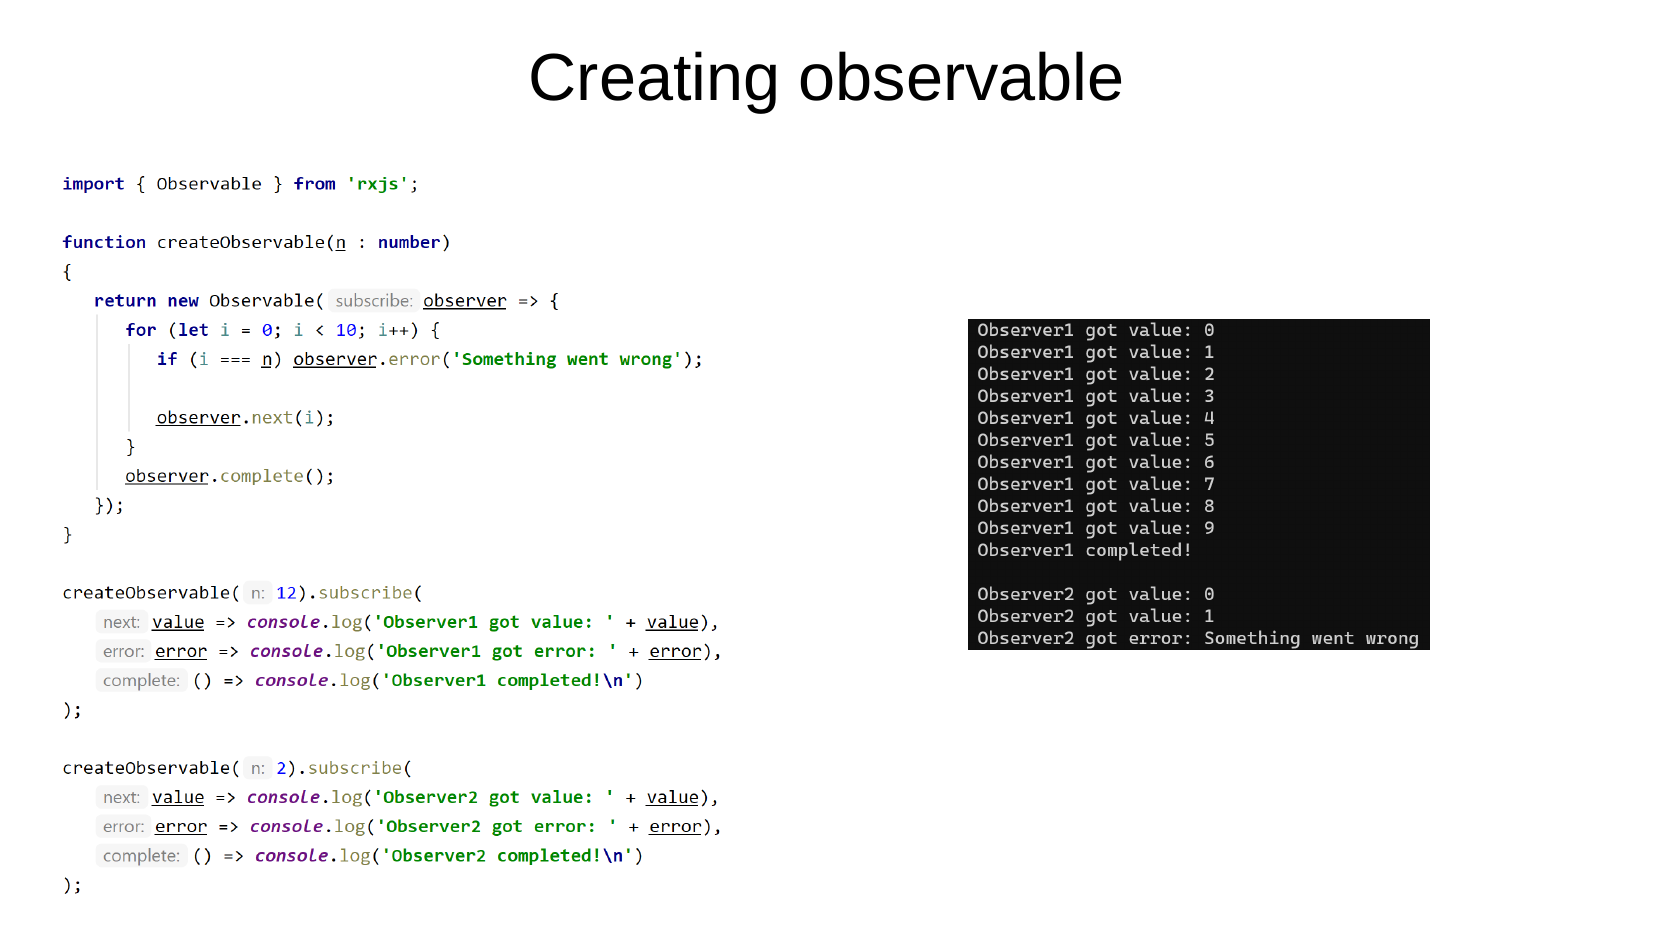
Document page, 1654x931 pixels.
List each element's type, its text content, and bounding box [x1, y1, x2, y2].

picture [46, 152, 731, 912]
title Creating observable [82, 37, 1571, 119]
picture [968, 319, 1430, 650]
